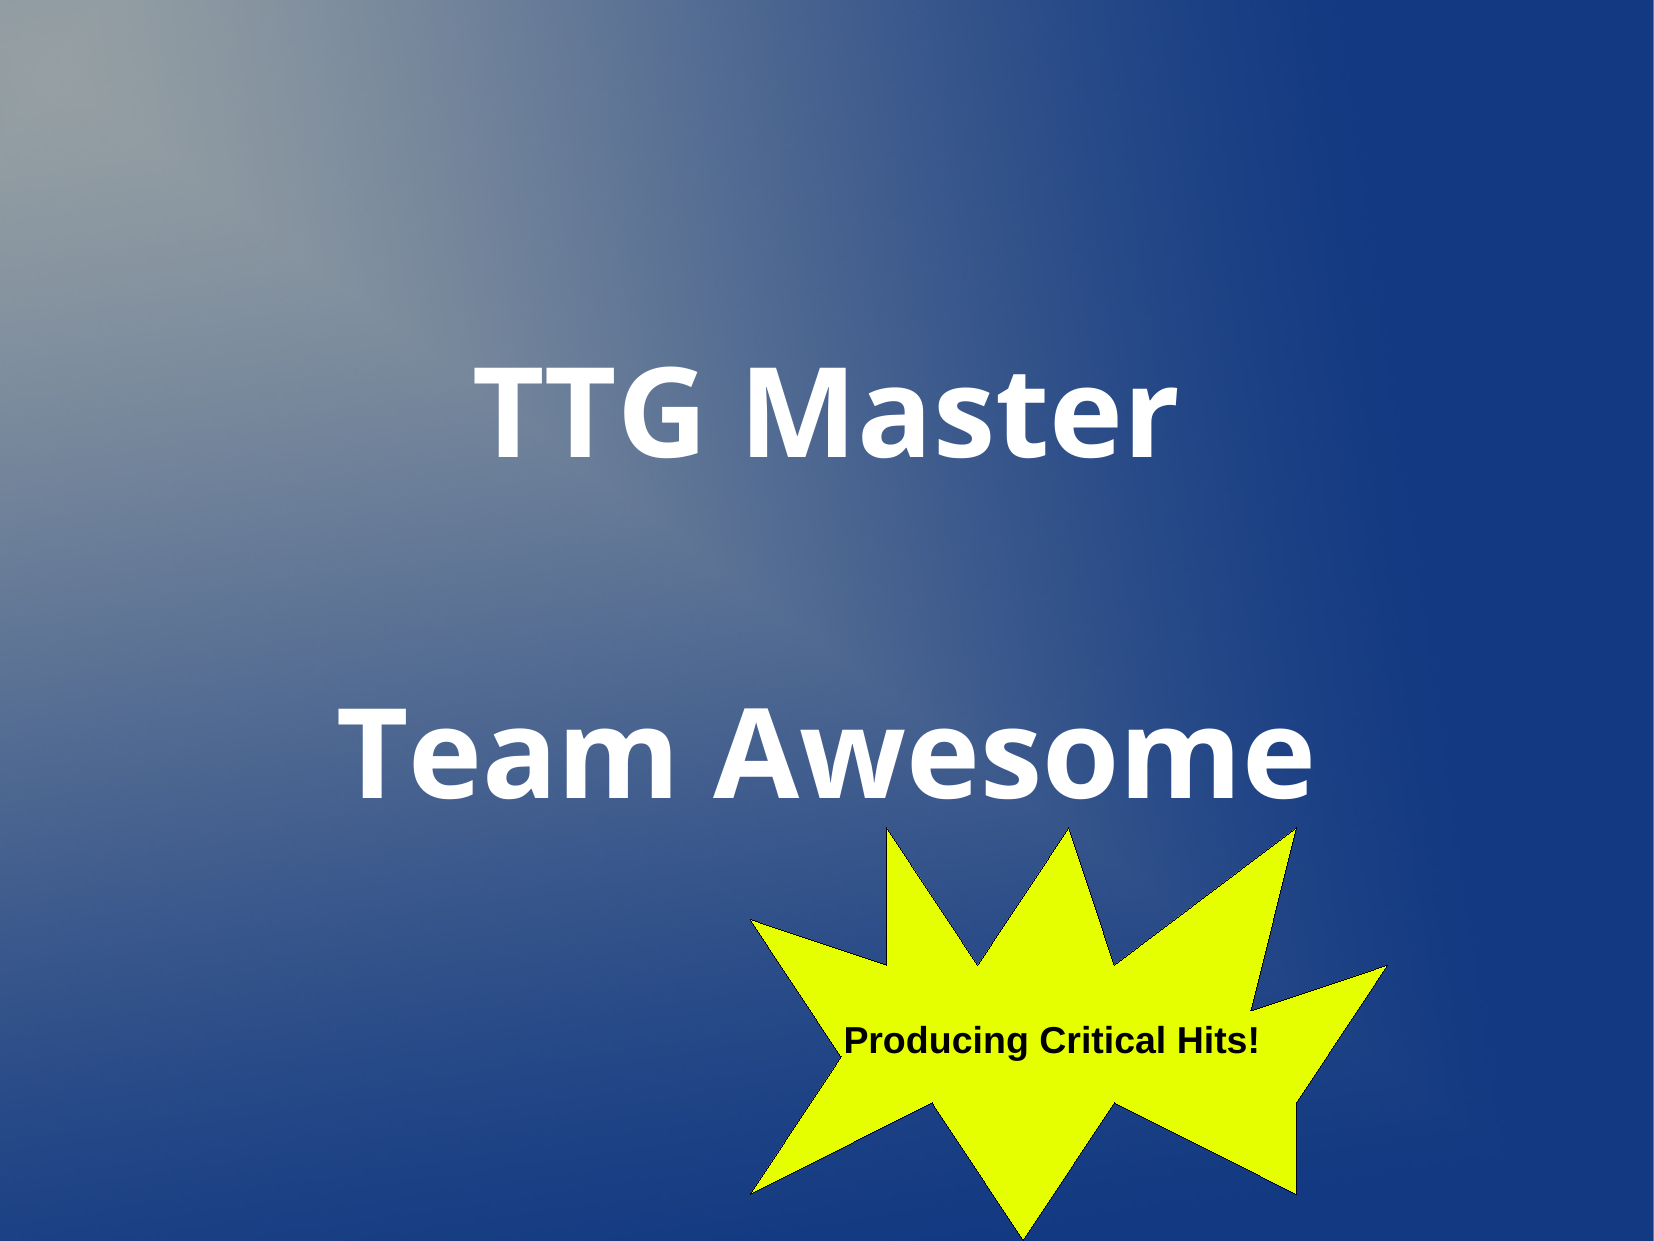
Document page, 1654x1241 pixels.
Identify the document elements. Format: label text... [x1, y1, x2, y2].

subtitle TTG Master Team Awesome [82, 49, 1571, 1109]
text_box [750, 827, 1388, 1241]
picture [0, 0, 1654, 1241]
text_box Producing Critical Hits! [828, 1012, 1276, 1071]
